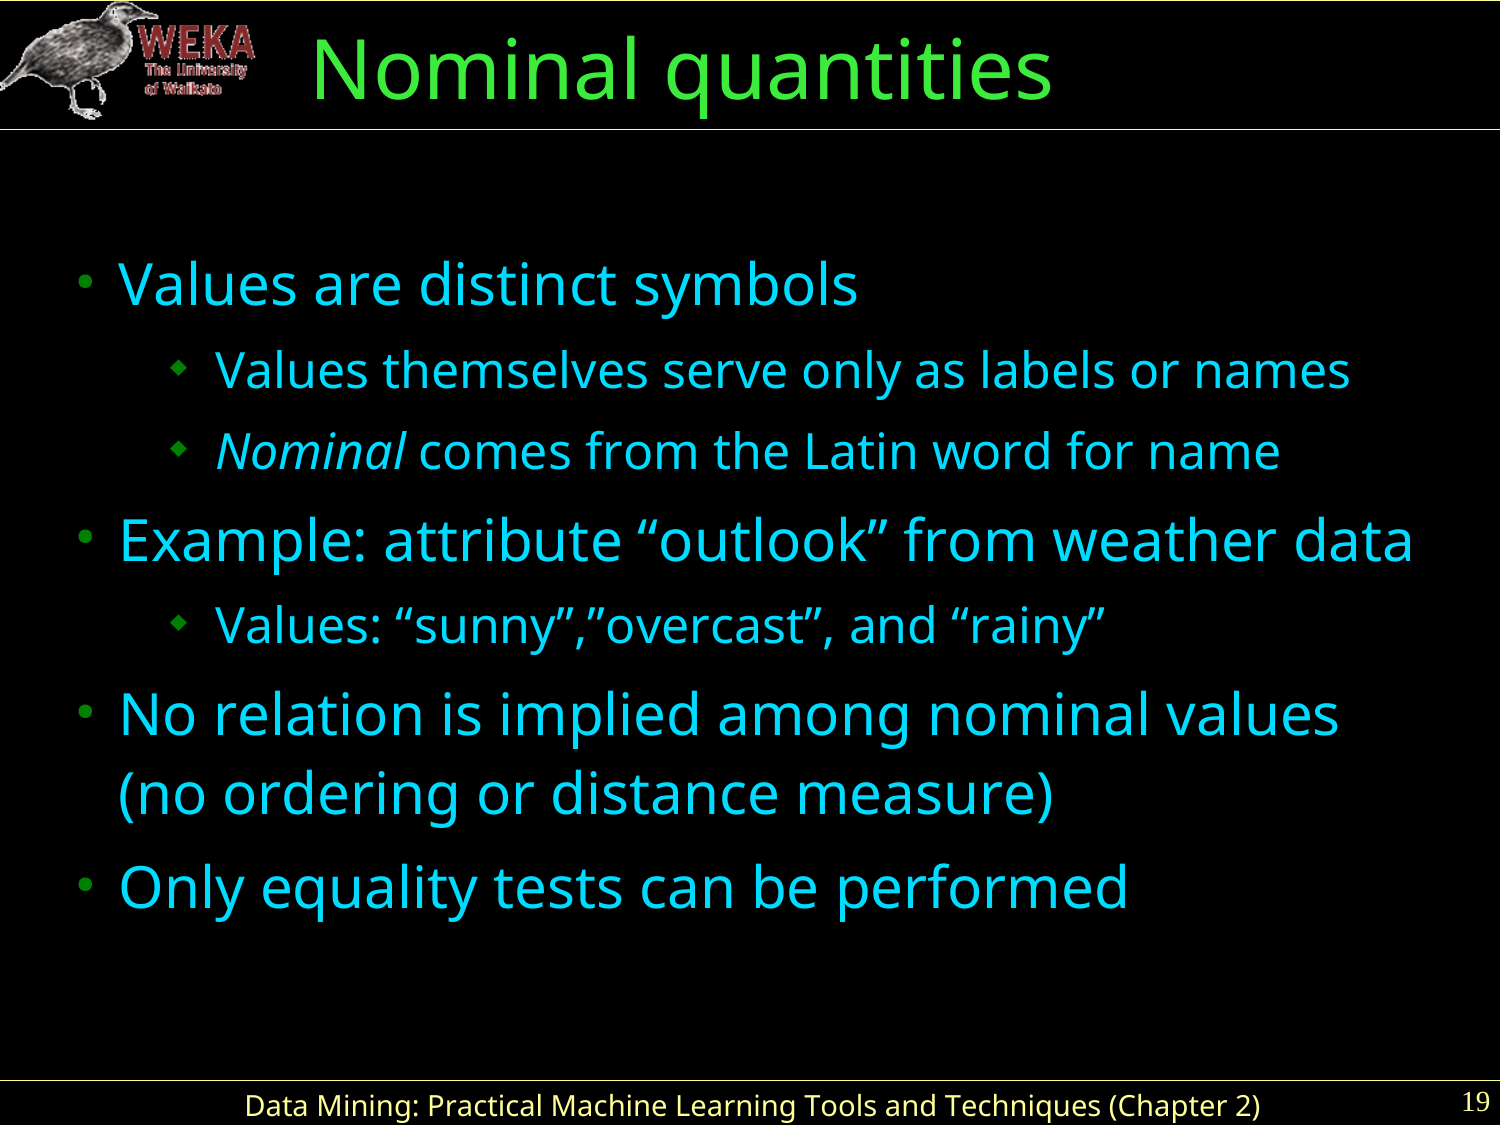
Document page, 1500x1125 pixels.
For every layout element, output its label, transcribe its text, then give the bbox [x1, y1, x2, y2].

picture [0, 1, 266, 129]
title Nominal quantities [295, 0, 1500, 148]
text_box Values are distinct symbols Values themselves serve only as labels or names Nominal comes from the Latin word for name Example: attribute “outlook” from weather data Values: “sunny”,”overcast”, and “rainy” No relation is implied among nominal values (no ordering or distance measure) Only equality tests can be performed [61, 236, 1447, 912]
